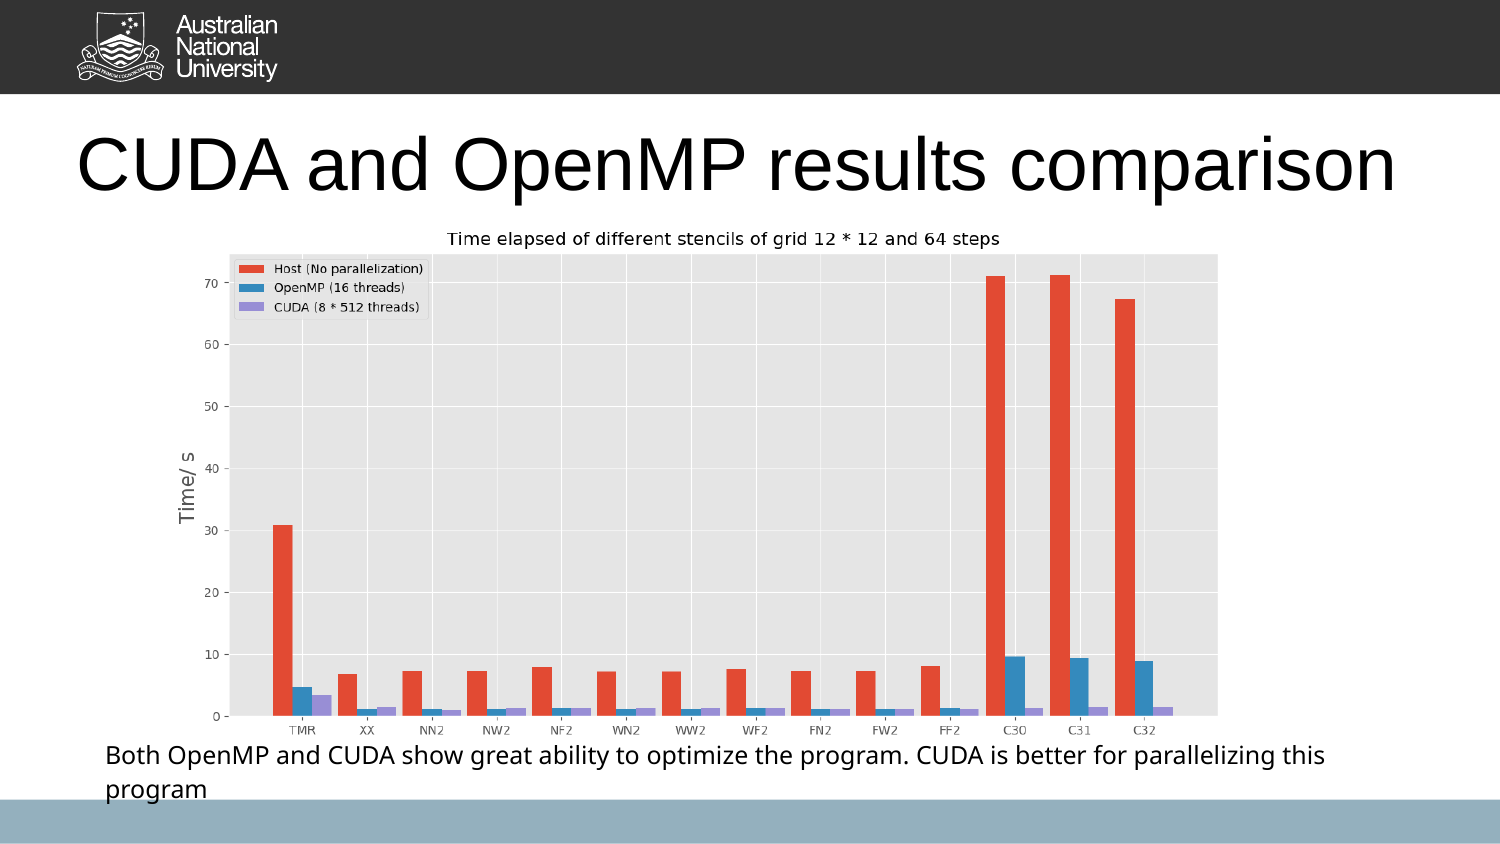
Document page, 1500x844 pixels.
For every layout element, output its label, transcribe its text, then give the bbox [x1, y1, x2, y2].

picture [166, 218, 1231, 699]
title Both OpenMP and CUDA show great ability to optimize the program. CUDA is better for parallelizing this program [105, 699, 1396, 812]
title CUDA and OpenMP results comparison [76, 94, 1427, 235]
